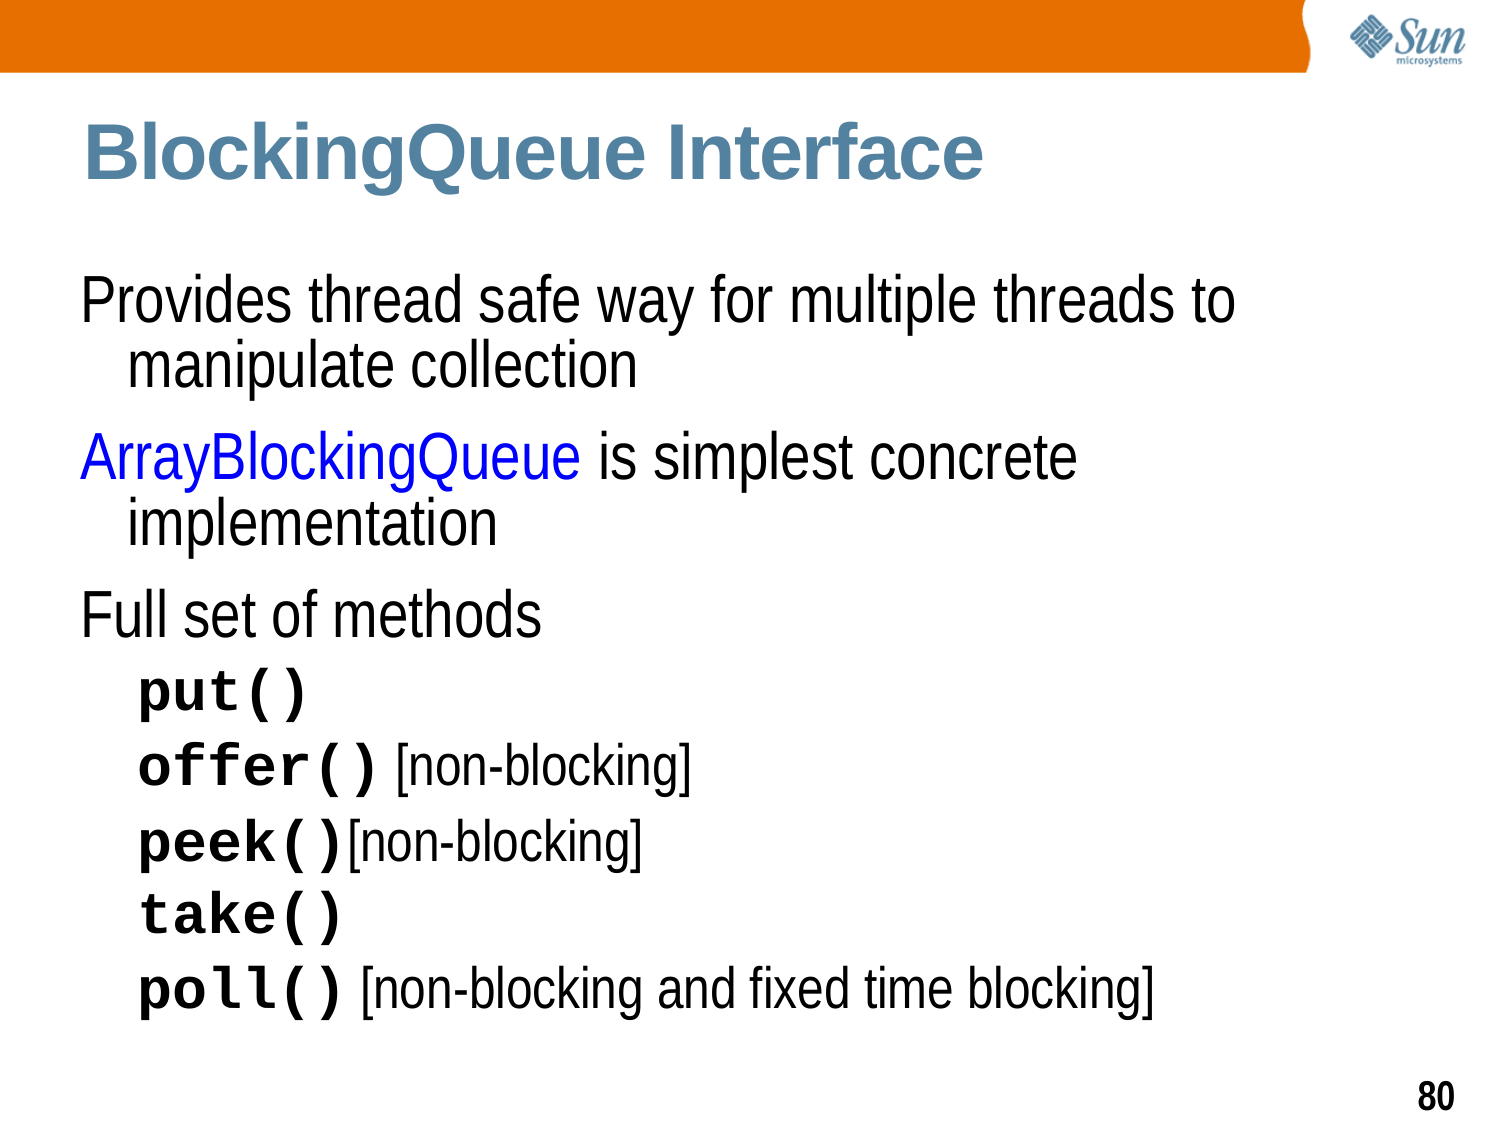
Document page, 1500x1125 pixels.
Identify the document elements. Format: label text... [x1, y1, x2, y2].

title BlockingQueue Interface [83, 115, 1446, 257]
picture [0, 0, 1500, 75]
list Provides thread safe way for multiple threads to manipulate collection ArrayBlockingQueue is simplest concrete implementation Full set of methods put() offer() [non-blocking] peek()[non-blocking] take() poll() [non-blocking and fixed time blocking] [60, 270, 1377, 1125]
